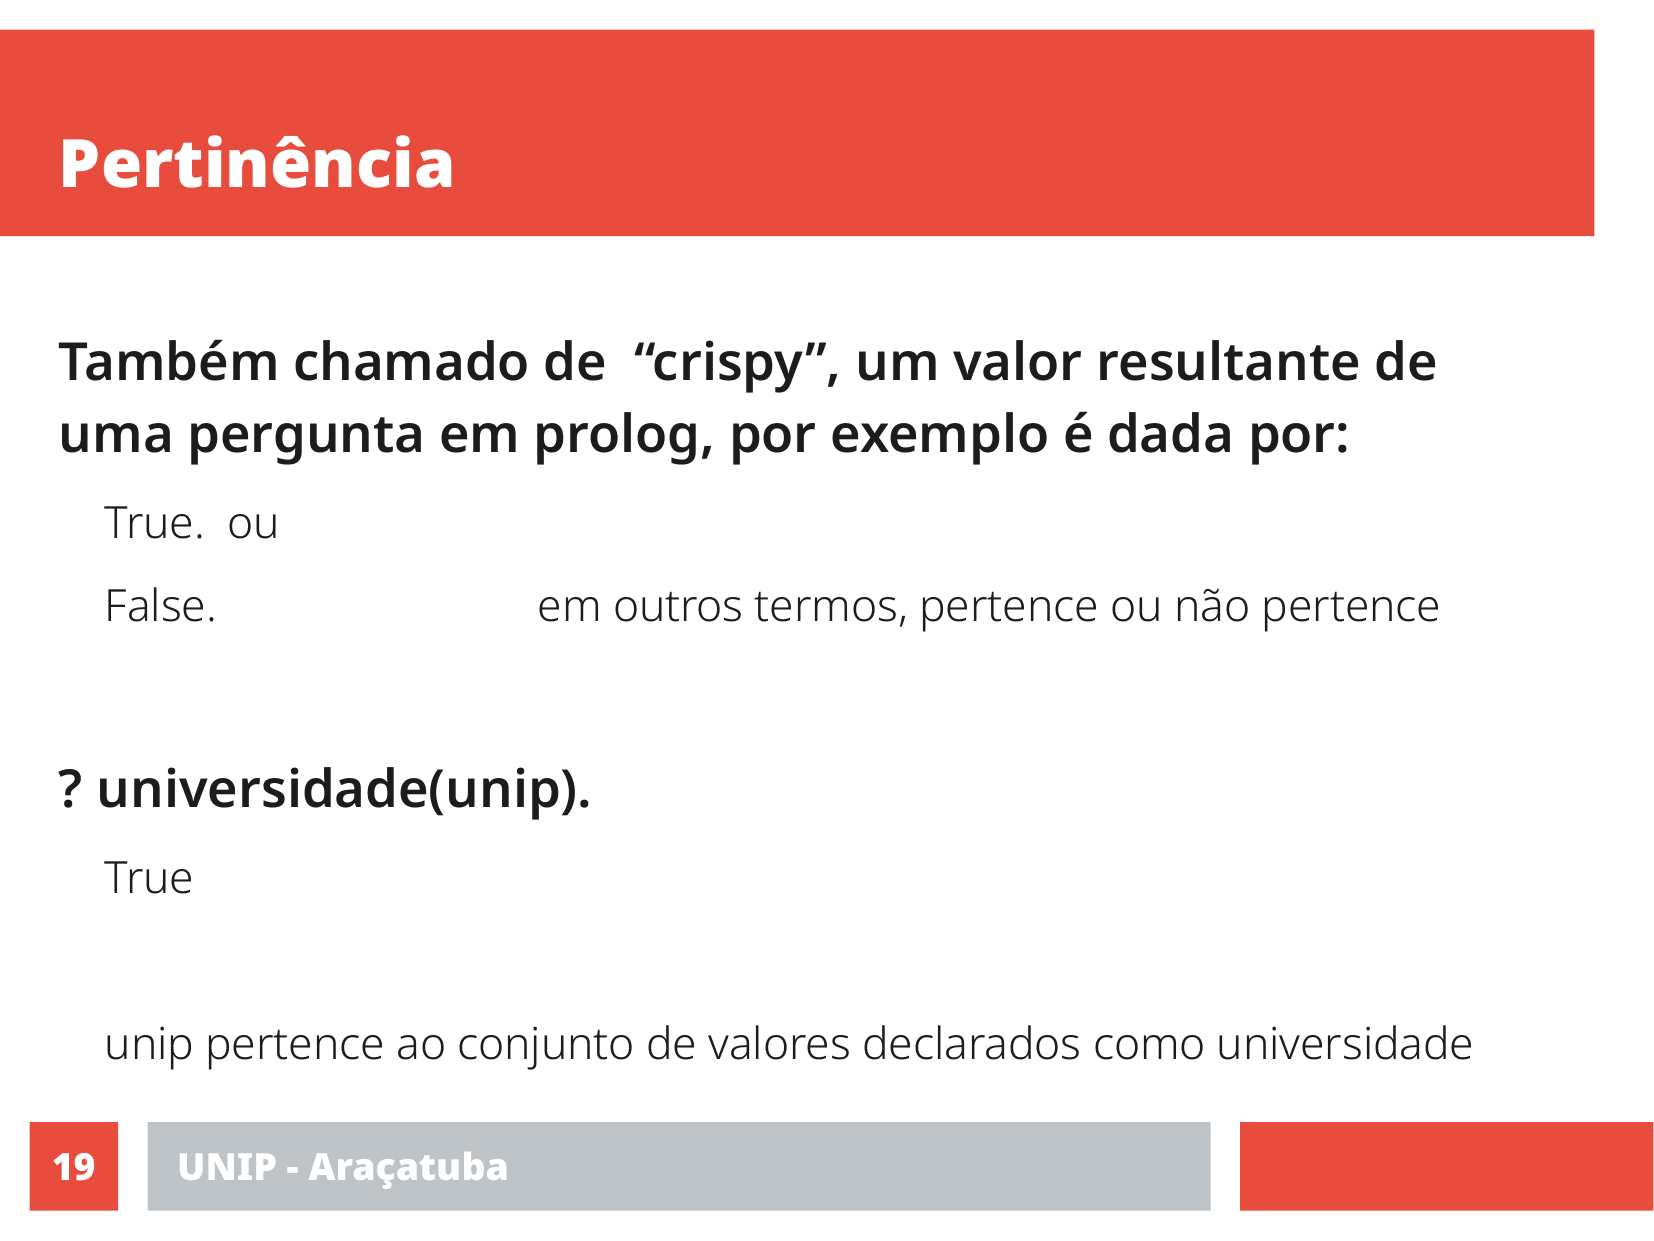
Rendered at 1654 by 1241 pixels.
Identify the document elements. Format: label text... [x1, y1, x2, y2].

list Também chamado de “crispy”, um valor resultante de uma pergunta em prolog, por exemplo é dada por: True. ou False. em outros termos, pertence ou não pertence ? universidade(unip). True unip pertence ao conjunto de valores declarados como universidade [59, 324, 1565, 1093]
title Pertinência [59, 59, 1595, 207]
